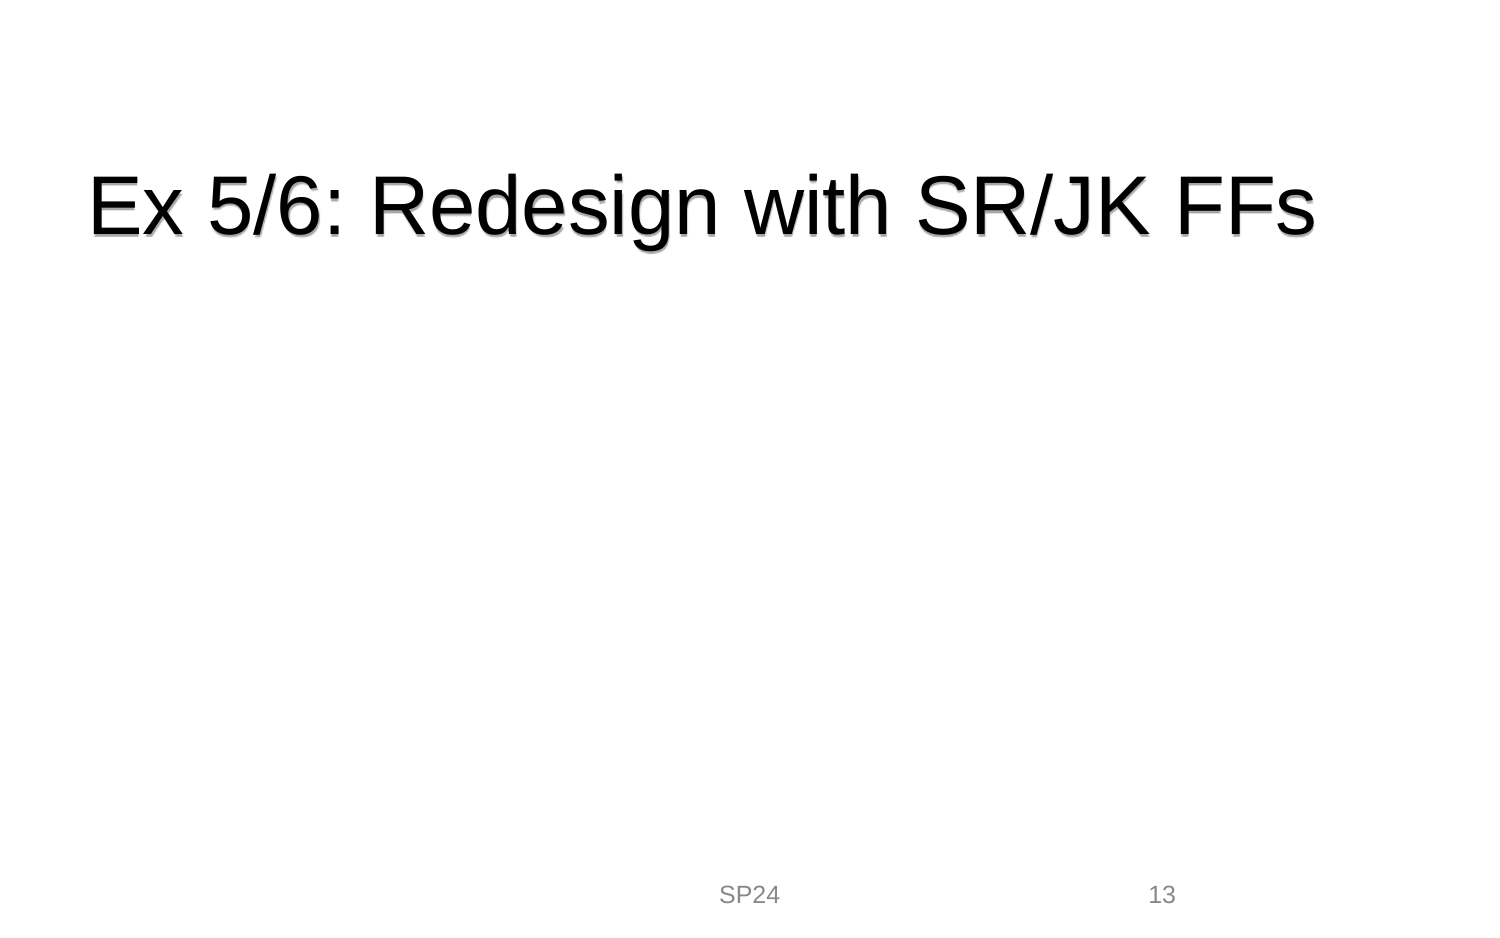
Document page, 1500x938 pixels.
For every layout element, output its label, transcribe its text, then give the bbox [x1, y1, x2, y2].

title Ex 5/6: Redesign with SR/JK FFs [72, 143, 1434, 251]
footer SP24 [496, 868, 1004, 919]
slide_number 13 [1133, 868, 1471, 919]
